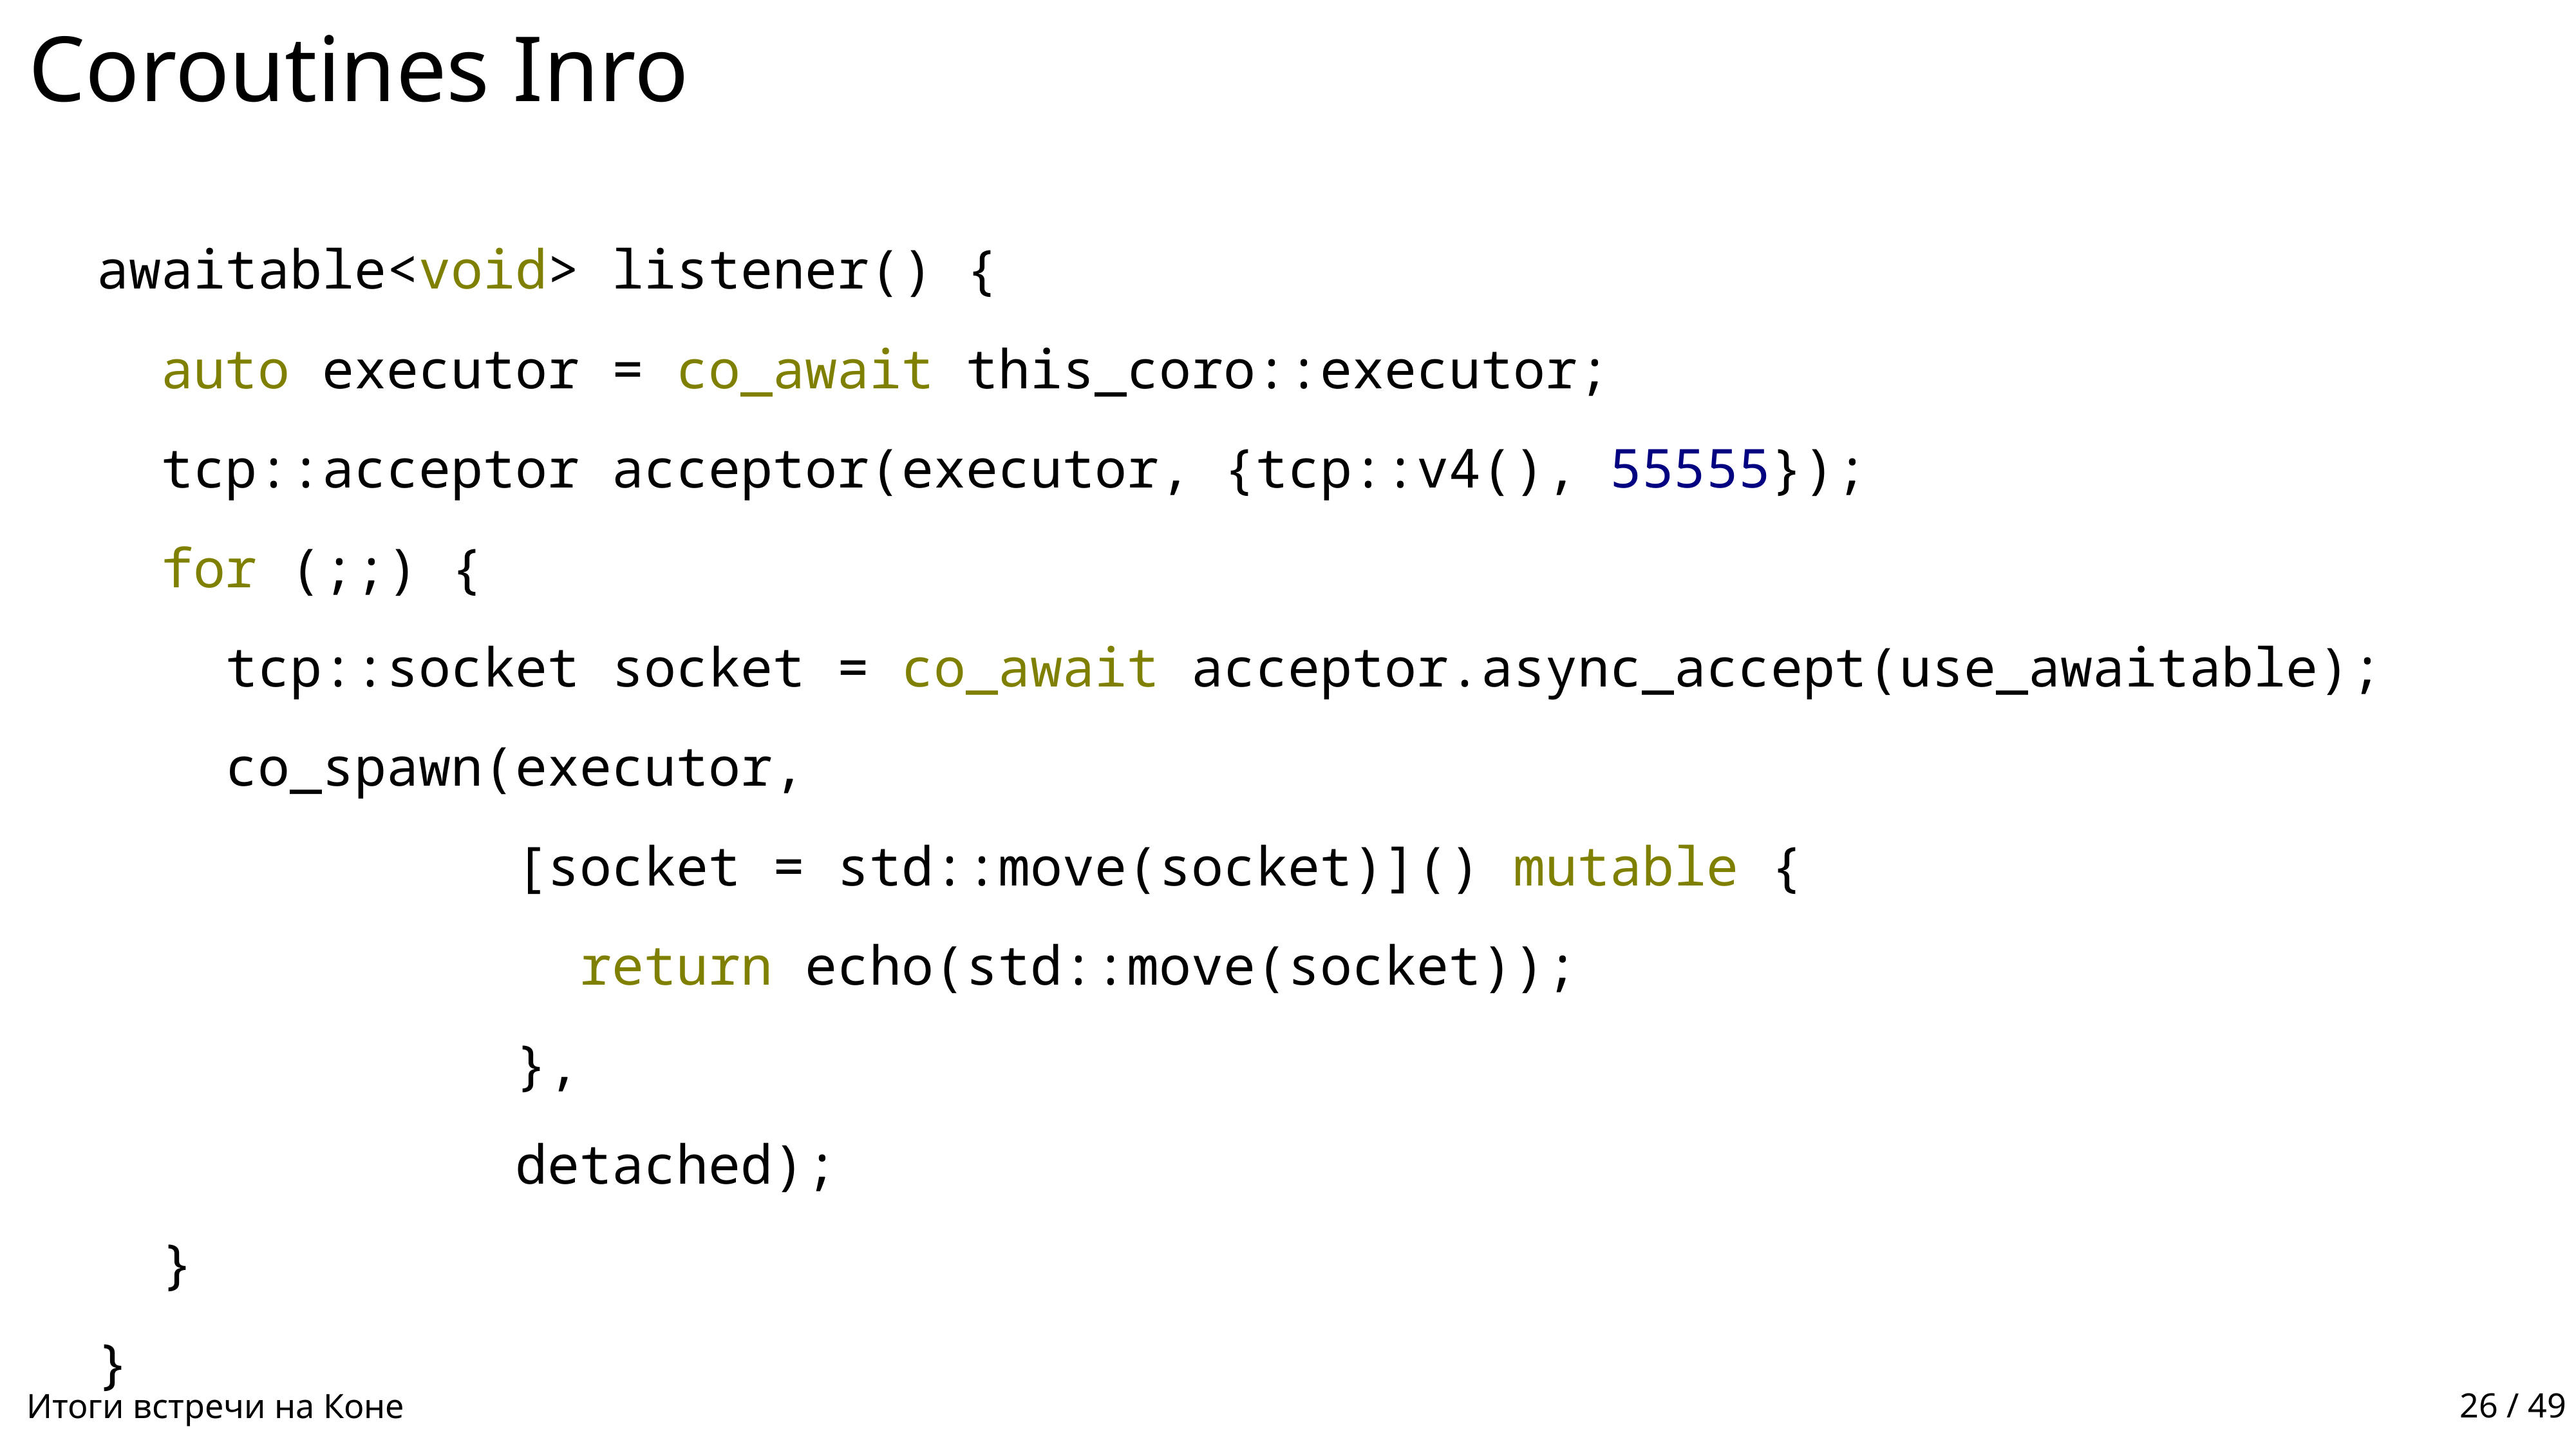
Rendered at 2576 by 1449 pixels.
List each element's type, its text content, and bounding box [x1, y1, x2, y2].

list Итоги встречи на Коне [17, 1376, 1114, 1431]
list <number> / 49 [1479, 1376, 2576, 1431]
list awaitable<void> listener() { auto executor = co_await this_coro::executor; tcp::acceptor acceptor(executor, {tcp::v4(), 55555}); for (;;) { tcp::socket socket = co_await acceptor.async_accept(use_awaitable); co_spawn(executor, [socket = std::move(socket)]() mutable { return echo(std::move(socket)); }, detached); } } [87, 214, 2550, 1382]
title Coroutines Inro [19, 19, 2550, 155]
